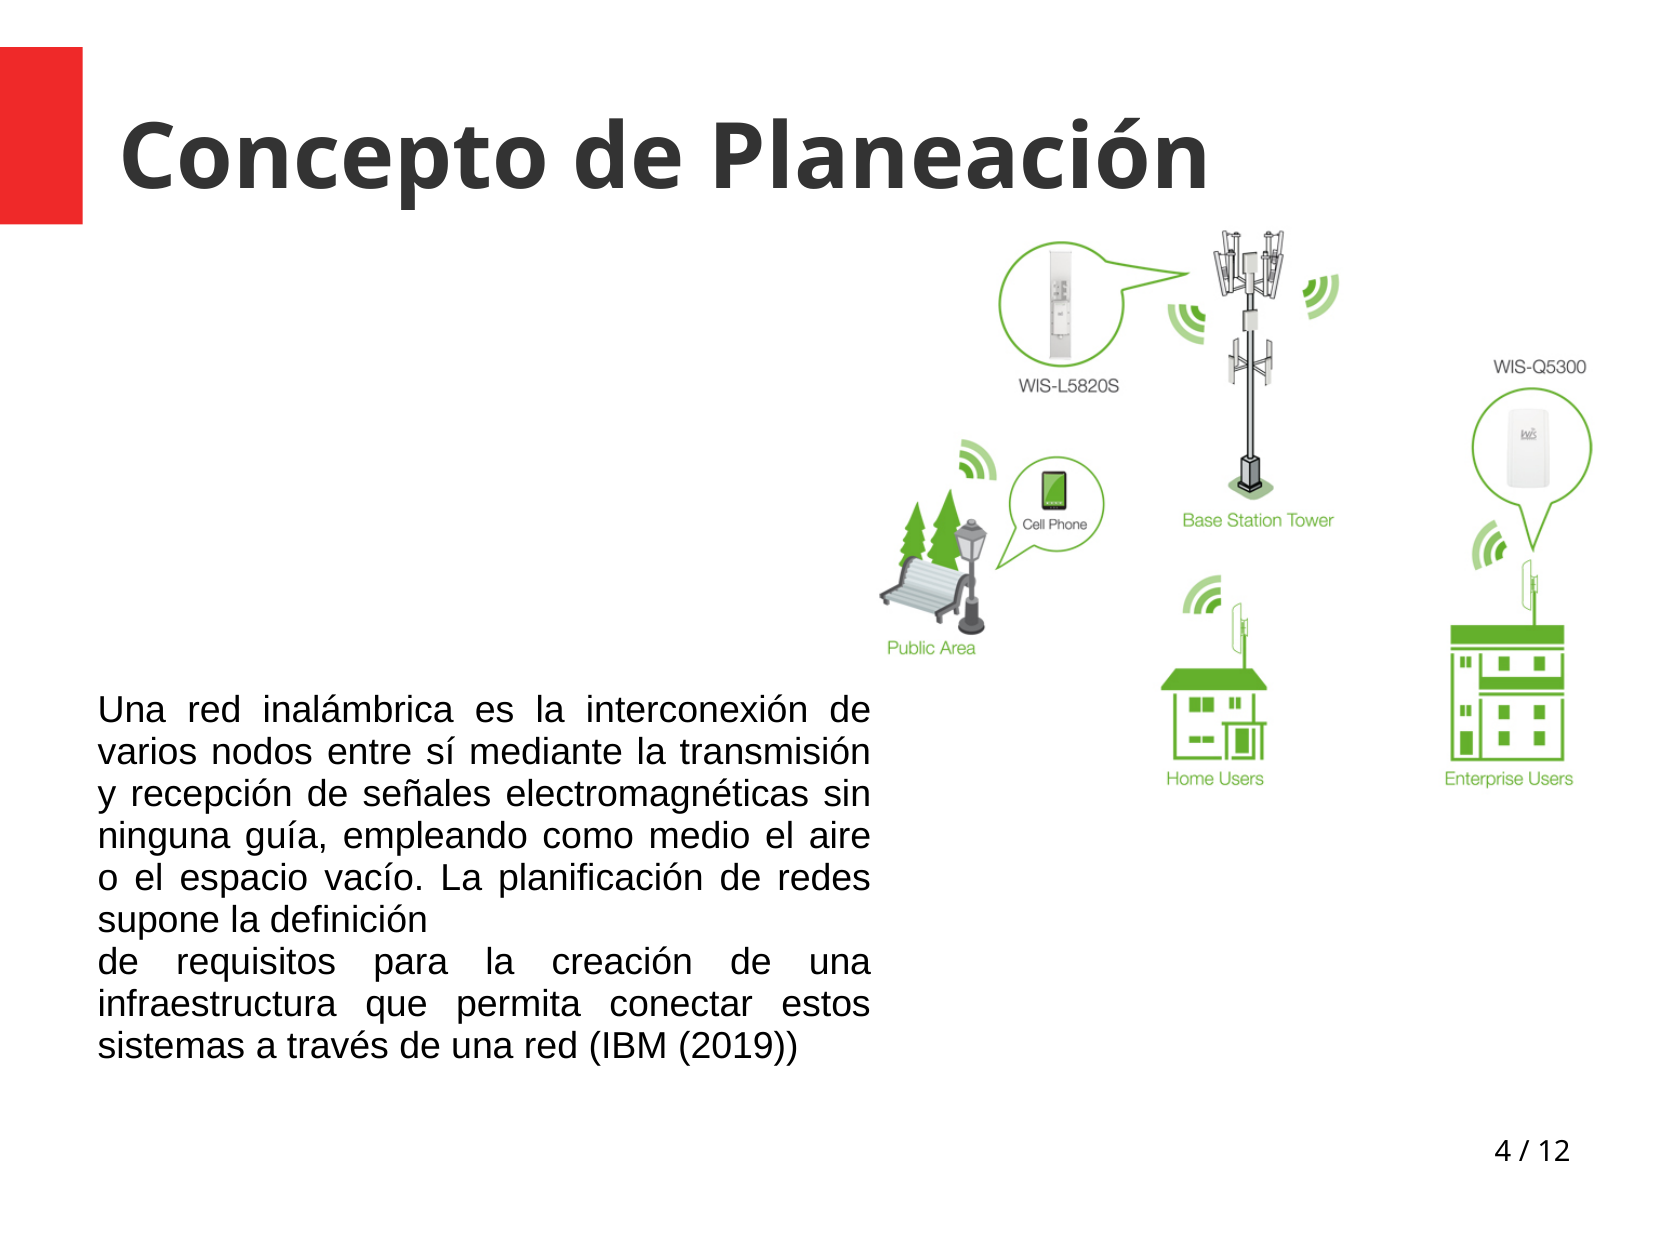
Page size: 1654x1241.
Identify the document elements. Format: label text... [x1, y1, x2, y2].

text_box Una red inalámbrica es la interconexión de varios nodos entre sí mediante la transmisión y recepción de señales electromagnéticas sin ninguna guía, empleando como medio el aire o el espacio vacío. La planificación de redes supone la definición de requisitos para la creación de una infraestructura que permita conectar estos sistemas a través de una red (IBM (2019)) [82, 680, 886, 1158]
picture [850, 224, 1607, 796]
title Concepto de Planeación [118, 49, 1571, 257]
